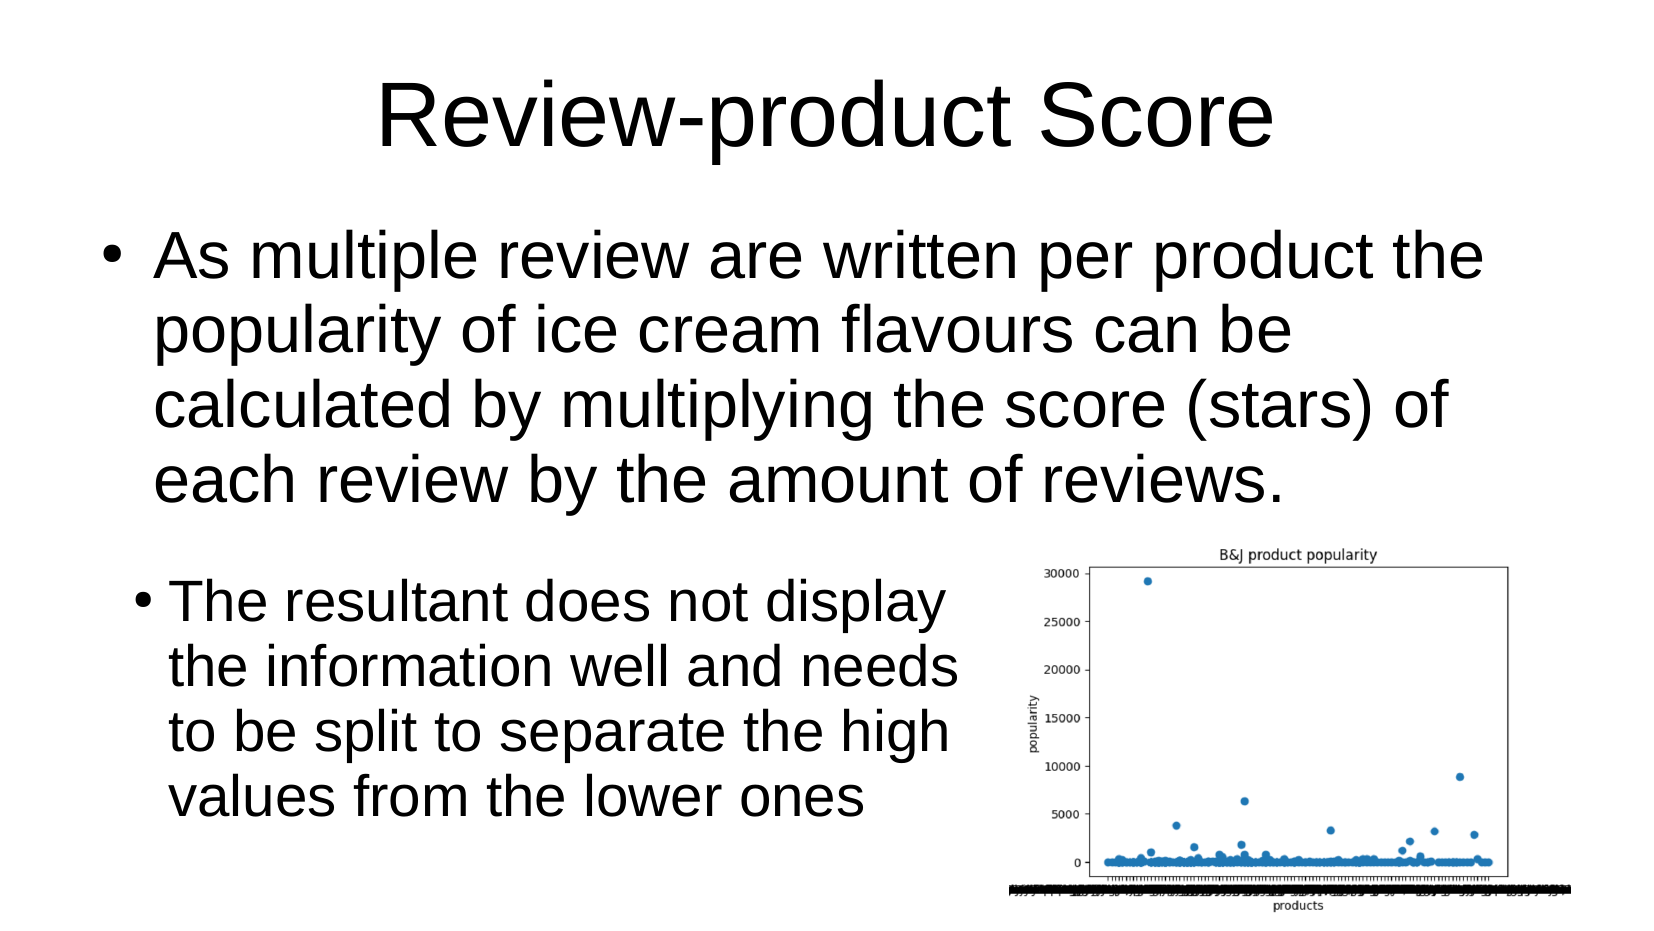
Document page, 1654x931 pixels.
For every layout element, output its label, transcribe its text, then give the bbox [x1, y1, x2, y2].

picture [1009, 518, 1571, 916]
title Review-product Score [82, 37, 1571, 193]
text_box The resultant does not display the information well and needs to be split to separate the high values from the lower ones [118, 561, 1004, 836]
list As multiple review are written per product the popularity of ice cream flavours can be calculated by multiplying the score (stars) of each review by the amount of reviews. [82, 217, 1571, 758]
